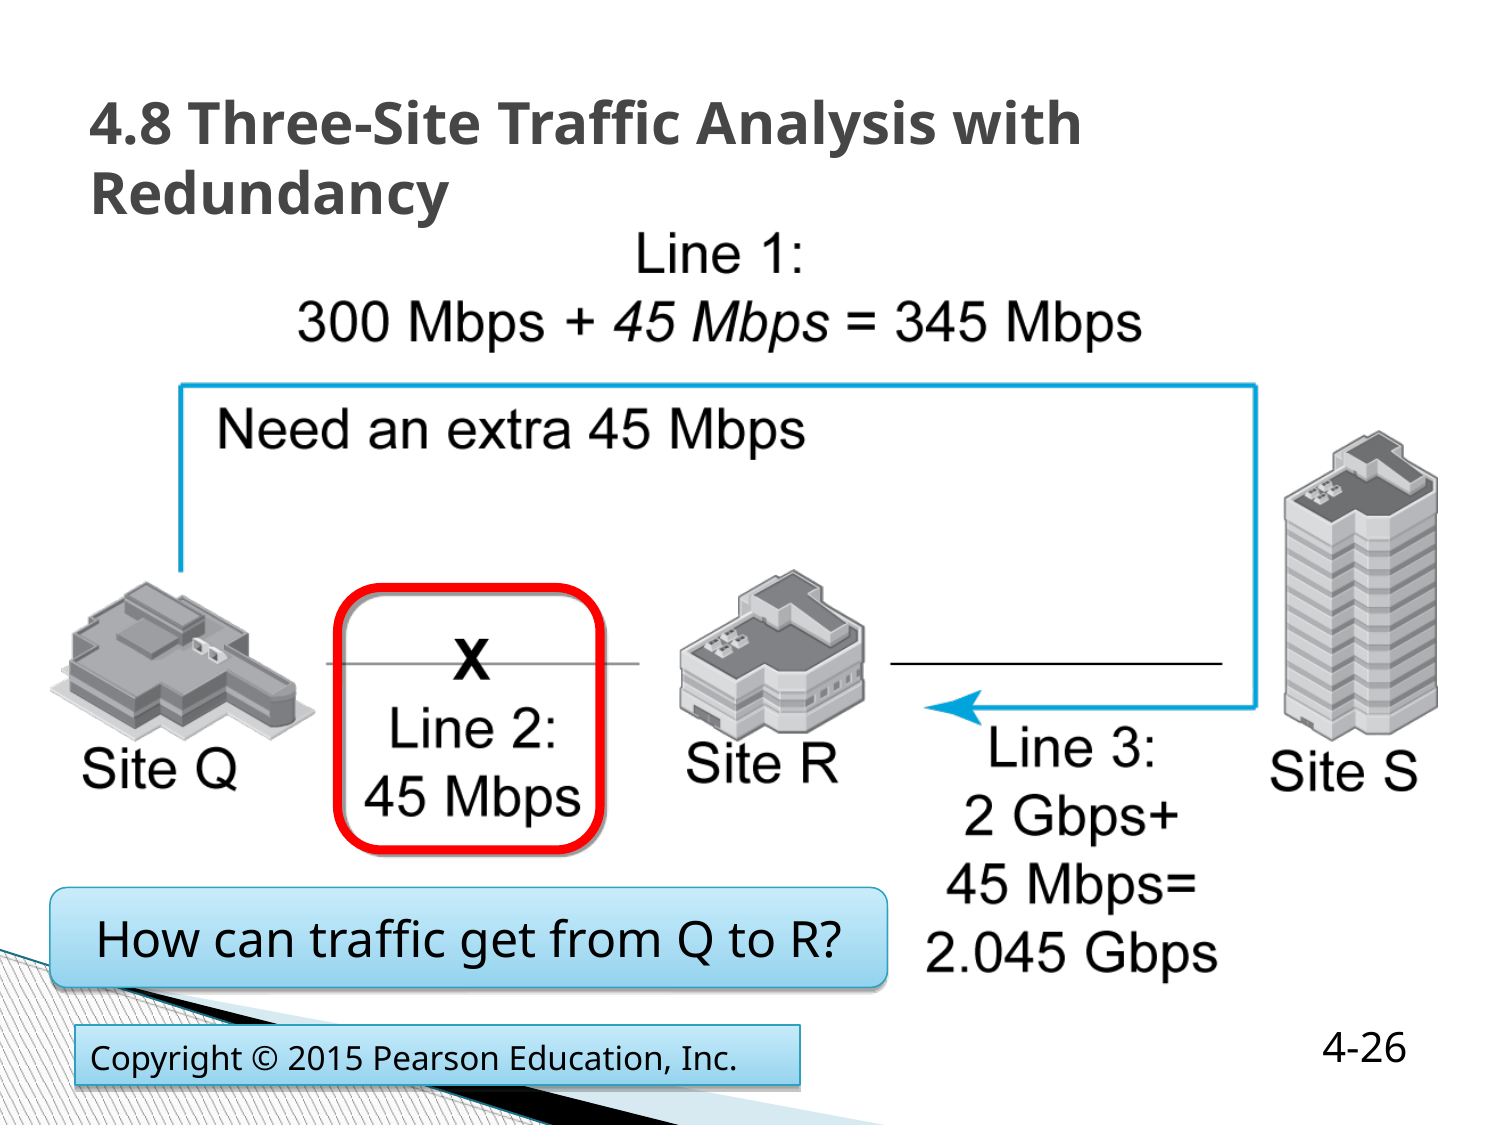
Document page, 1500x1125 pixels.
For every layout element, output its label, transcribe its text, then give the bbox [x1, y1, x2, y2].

title 4.8 Three-Site Traffic Analysis with Redundancy [75, 62, 1425, 224]
picture [0, 224, 1438, 1125]
slide_number 4-1 [1275, 1025, 1423, 1085]
footer Copyright © 2015 Pearson Education, Inc. [75, 1025, 800, 1085]
text_box How can traffic get from Q to R? [49, 887, 888, 988]
